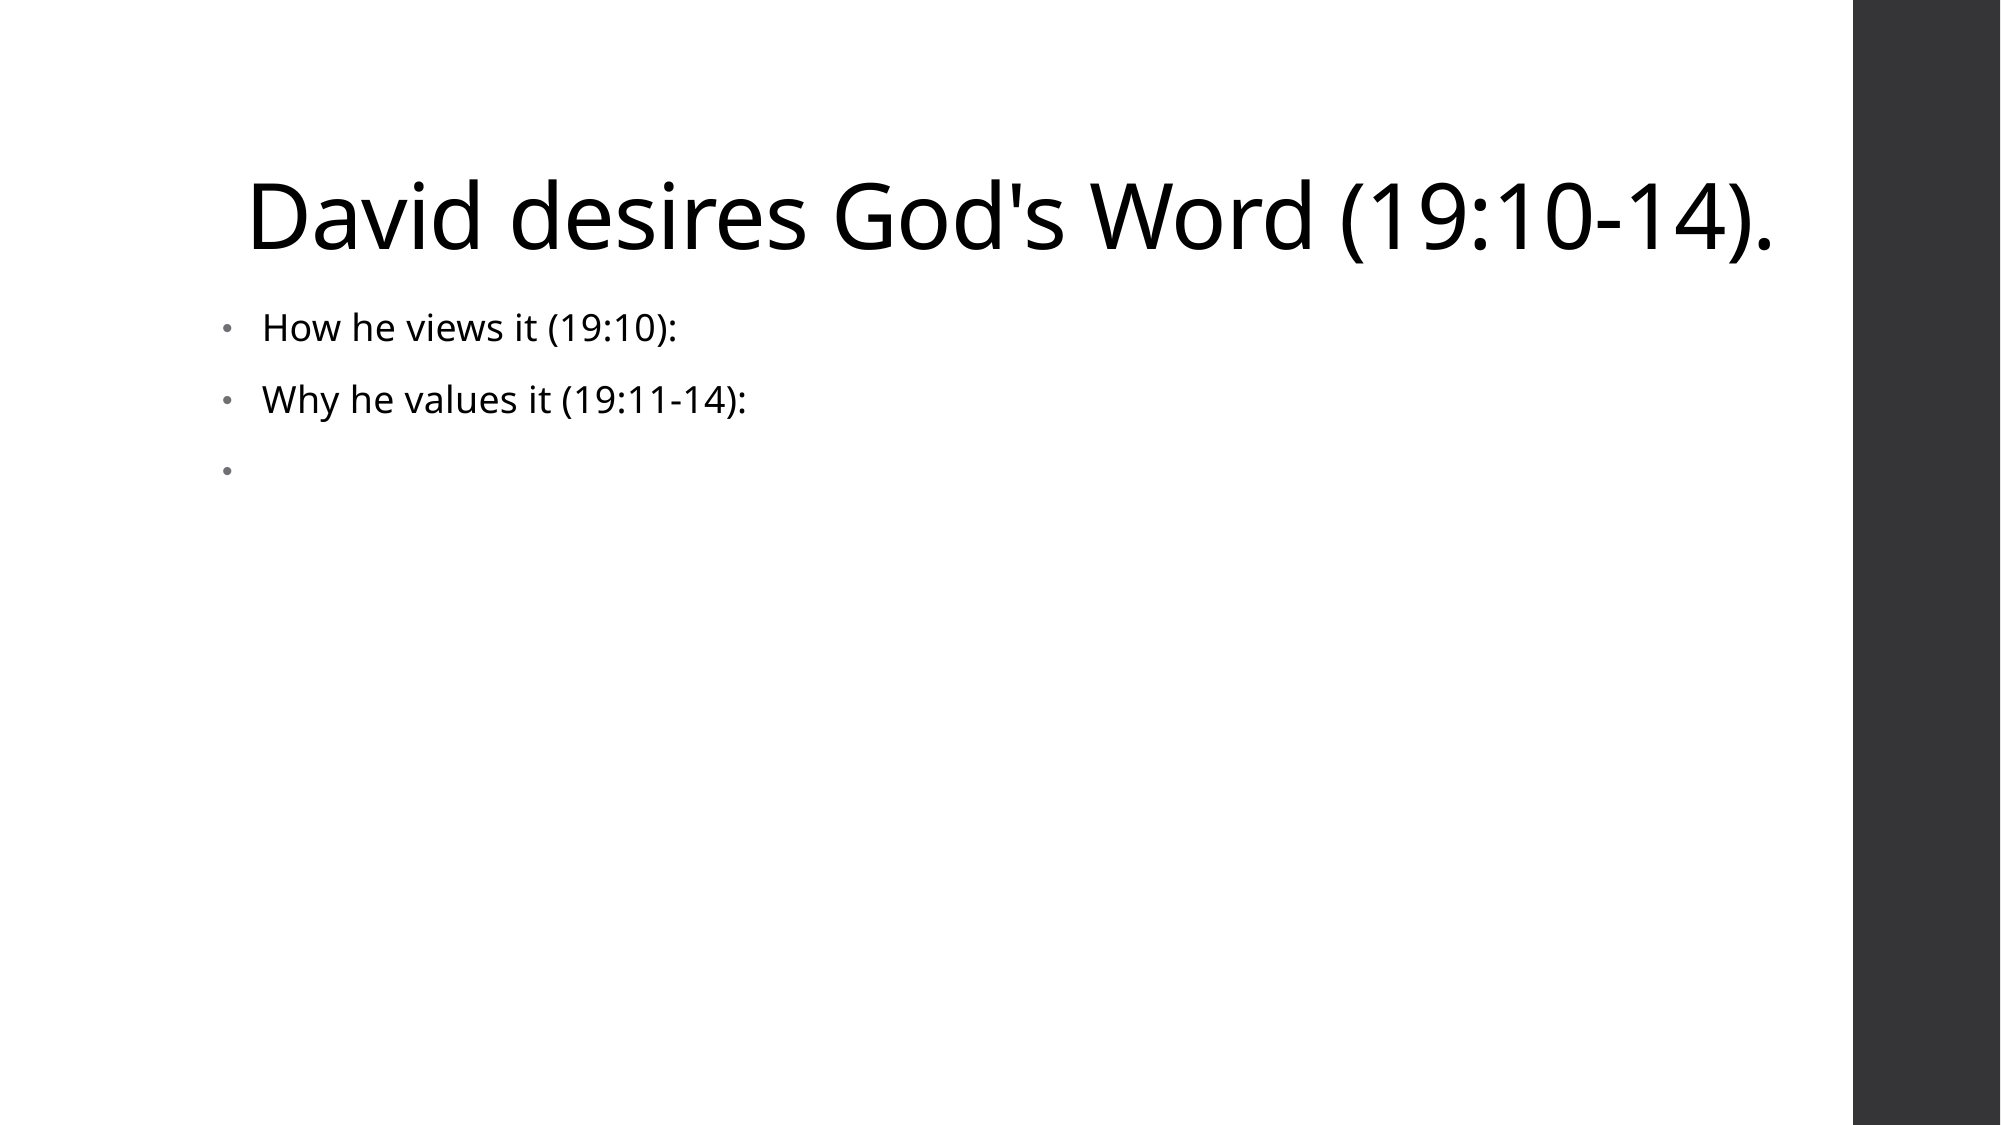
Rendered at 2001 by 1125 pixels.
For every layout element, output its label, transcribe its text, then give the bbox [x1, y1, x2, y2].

title David desires God's Word (19:10-14). [206, 60, 1797, 278]
list How he views it (19:10): Why he values it (19:11-14): [206, 299, 1617, 1014]
